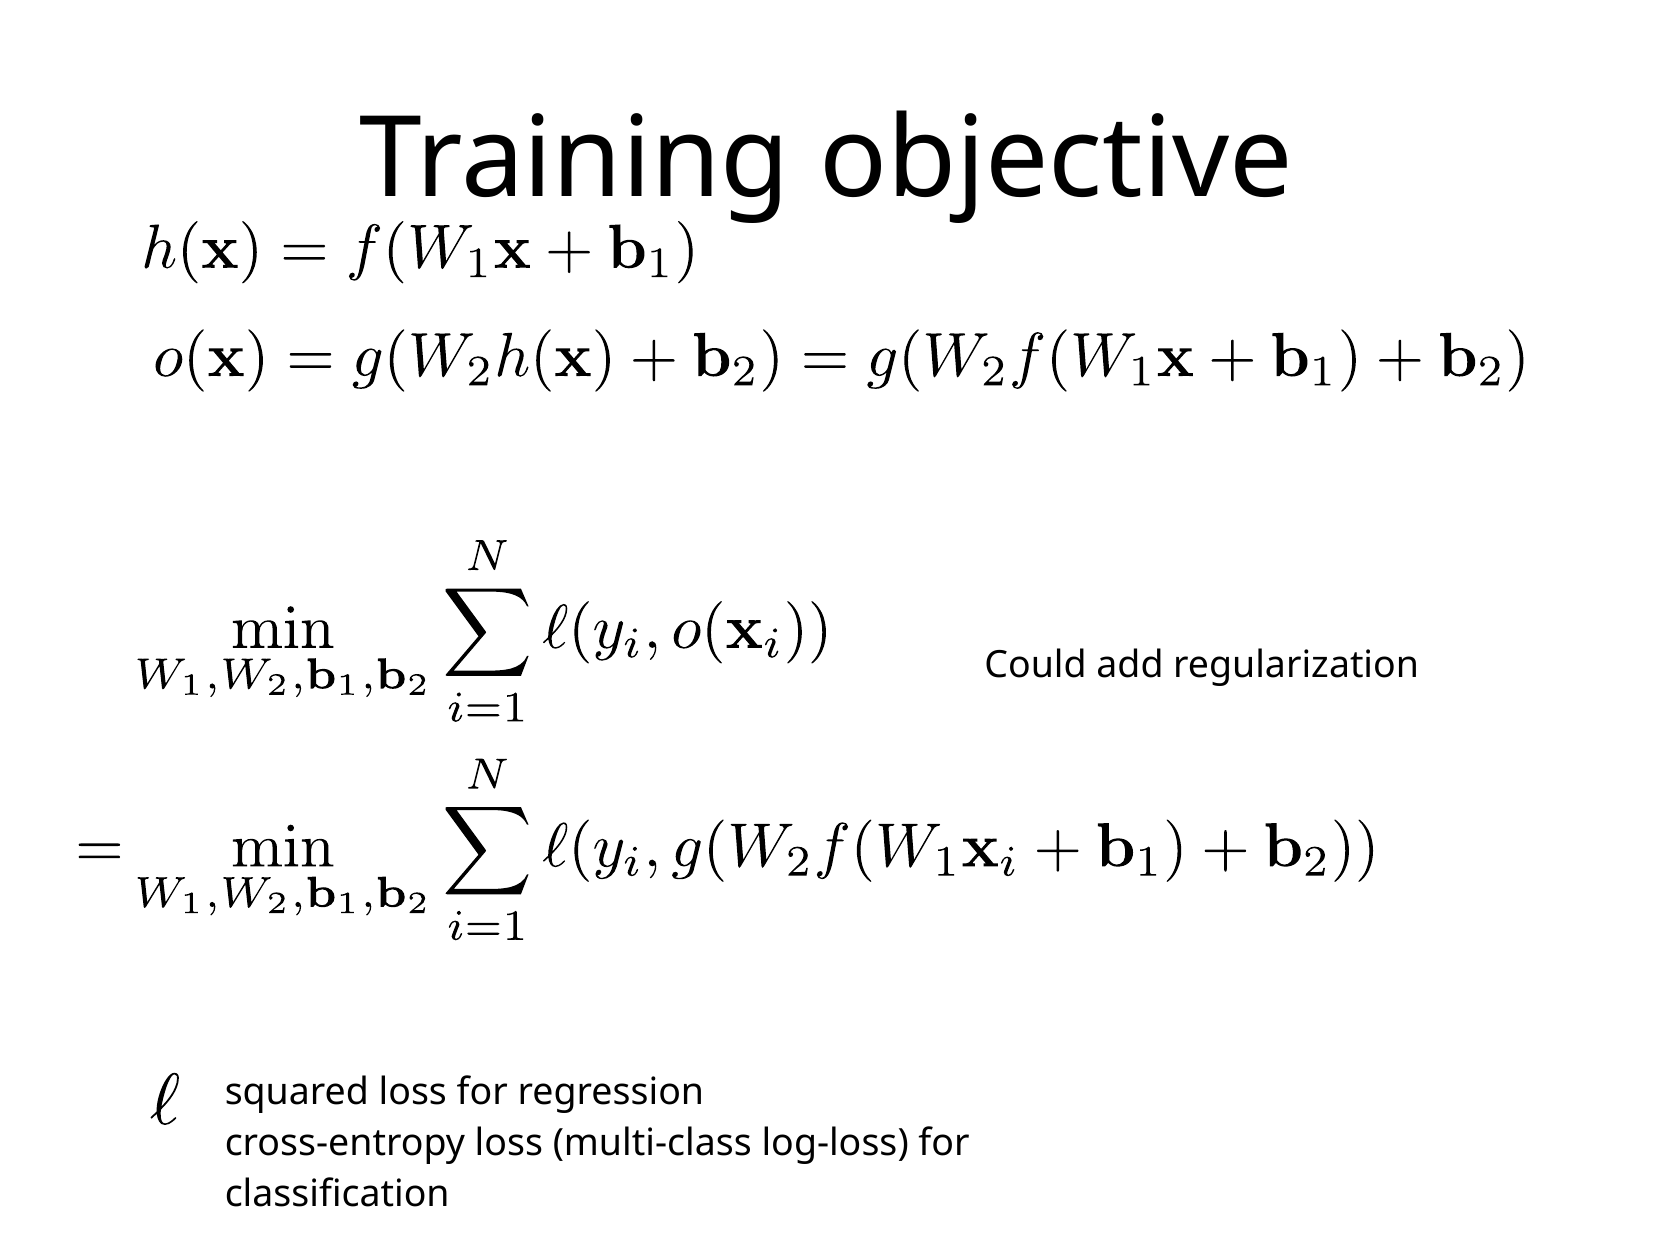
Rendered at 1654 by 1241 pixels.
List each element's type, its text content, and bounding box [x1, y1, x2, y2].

text_box [75, 540, 1380, 941]
text_box Could add regularization [969, 630, 1525, 683]
title Training objective [82, 49, 1571, 257]
text_box [152, 329, 1530, 392]
text_box [149, 1072, 181, 1126]
text_box squared loss for regression cross-entropy loss (multi-class log-loss) for classification [210, 1056, 1171, 1186]
text_box [141, 221, 699, 284]
